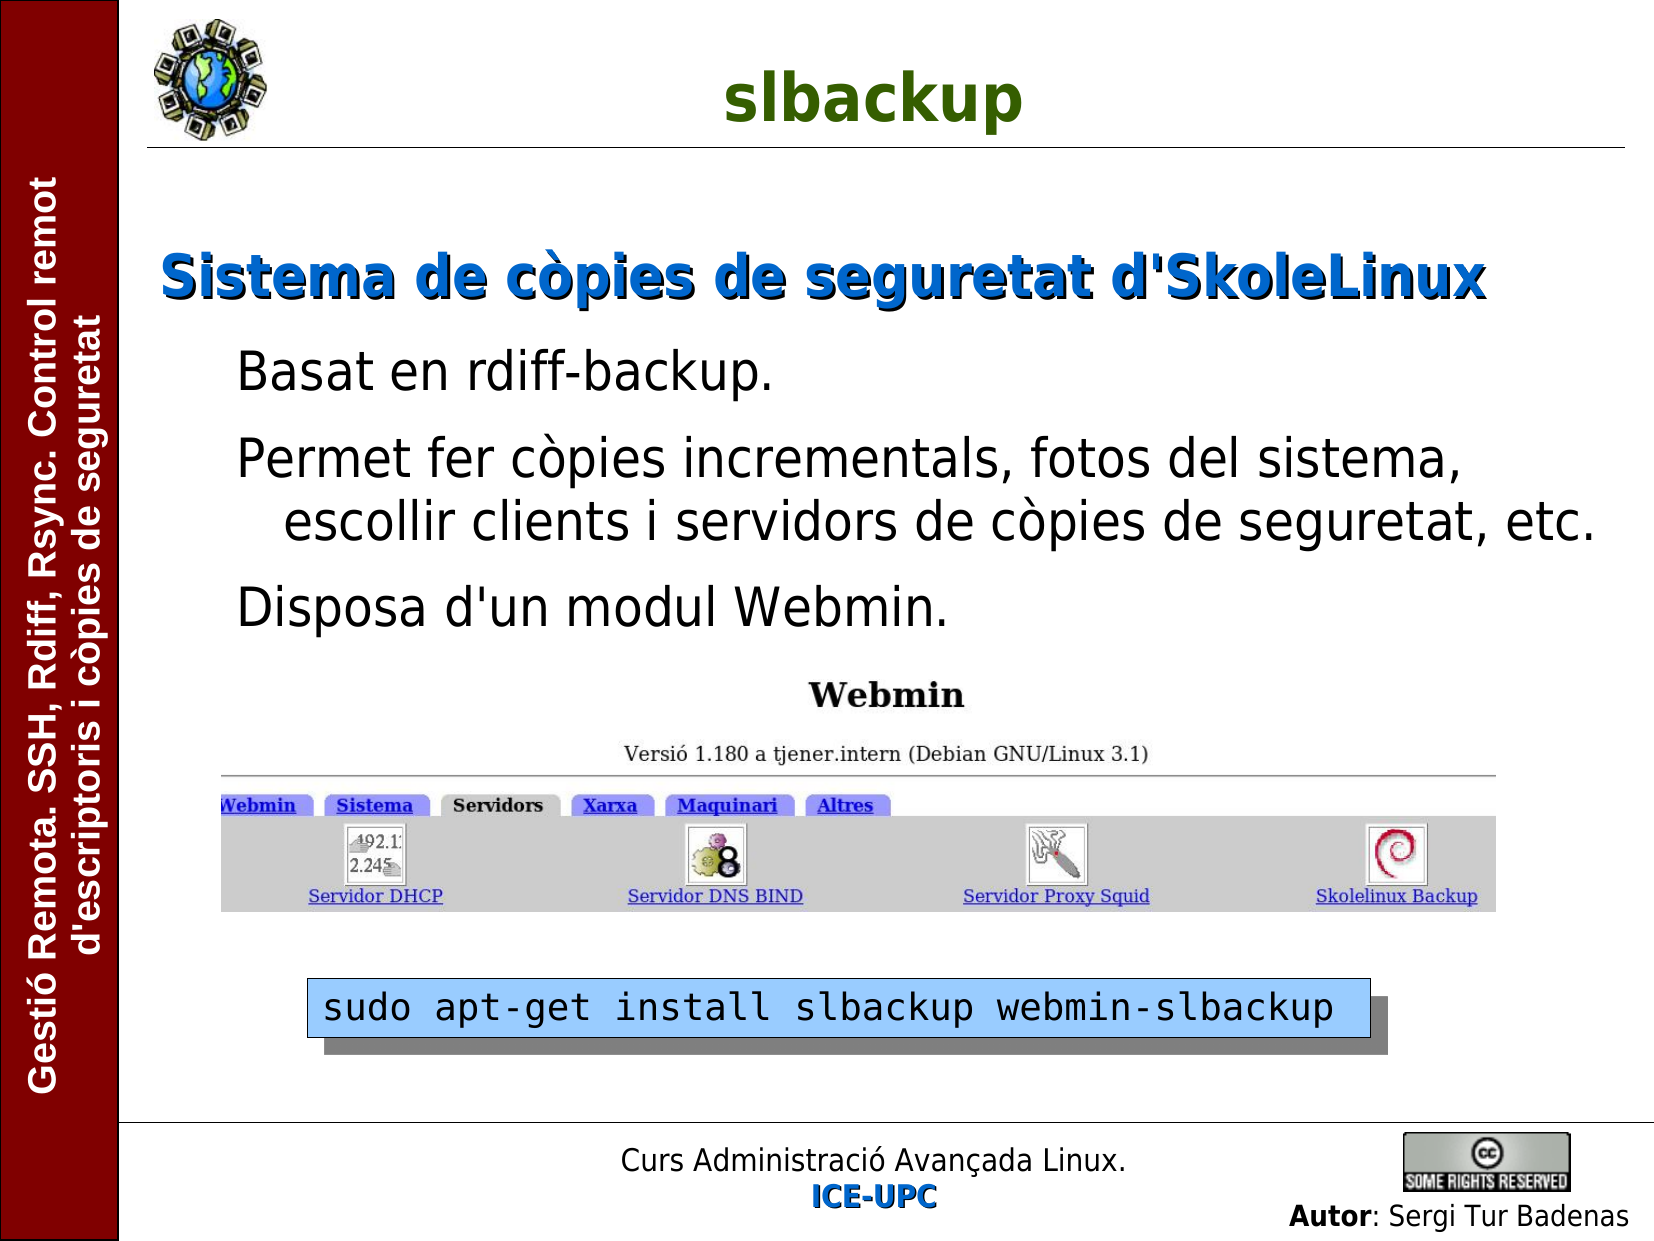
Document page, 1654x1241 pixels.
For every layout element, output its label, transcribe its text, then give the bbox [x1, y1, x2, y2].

text_box sudo apt-get install slbackup webmin-slbackup [307, 978, 1371, 1038]
picture [154, 19, 268, 49]
list Sistema de còpies de seguretat d'SkoleLinux Basat en rdiff-backup. Permet fer còpies incrementals, fotos del sistema, escollir clients i servidors de còpies de seguretat, etc. Disposa d'un modul Webmin. [141, 242, 1630, 1078]
picture [221, 679, 1496, 912]
title slbackup [129, 49, 1619, 148]
picture [1403, 1132, 1571, 1192]
